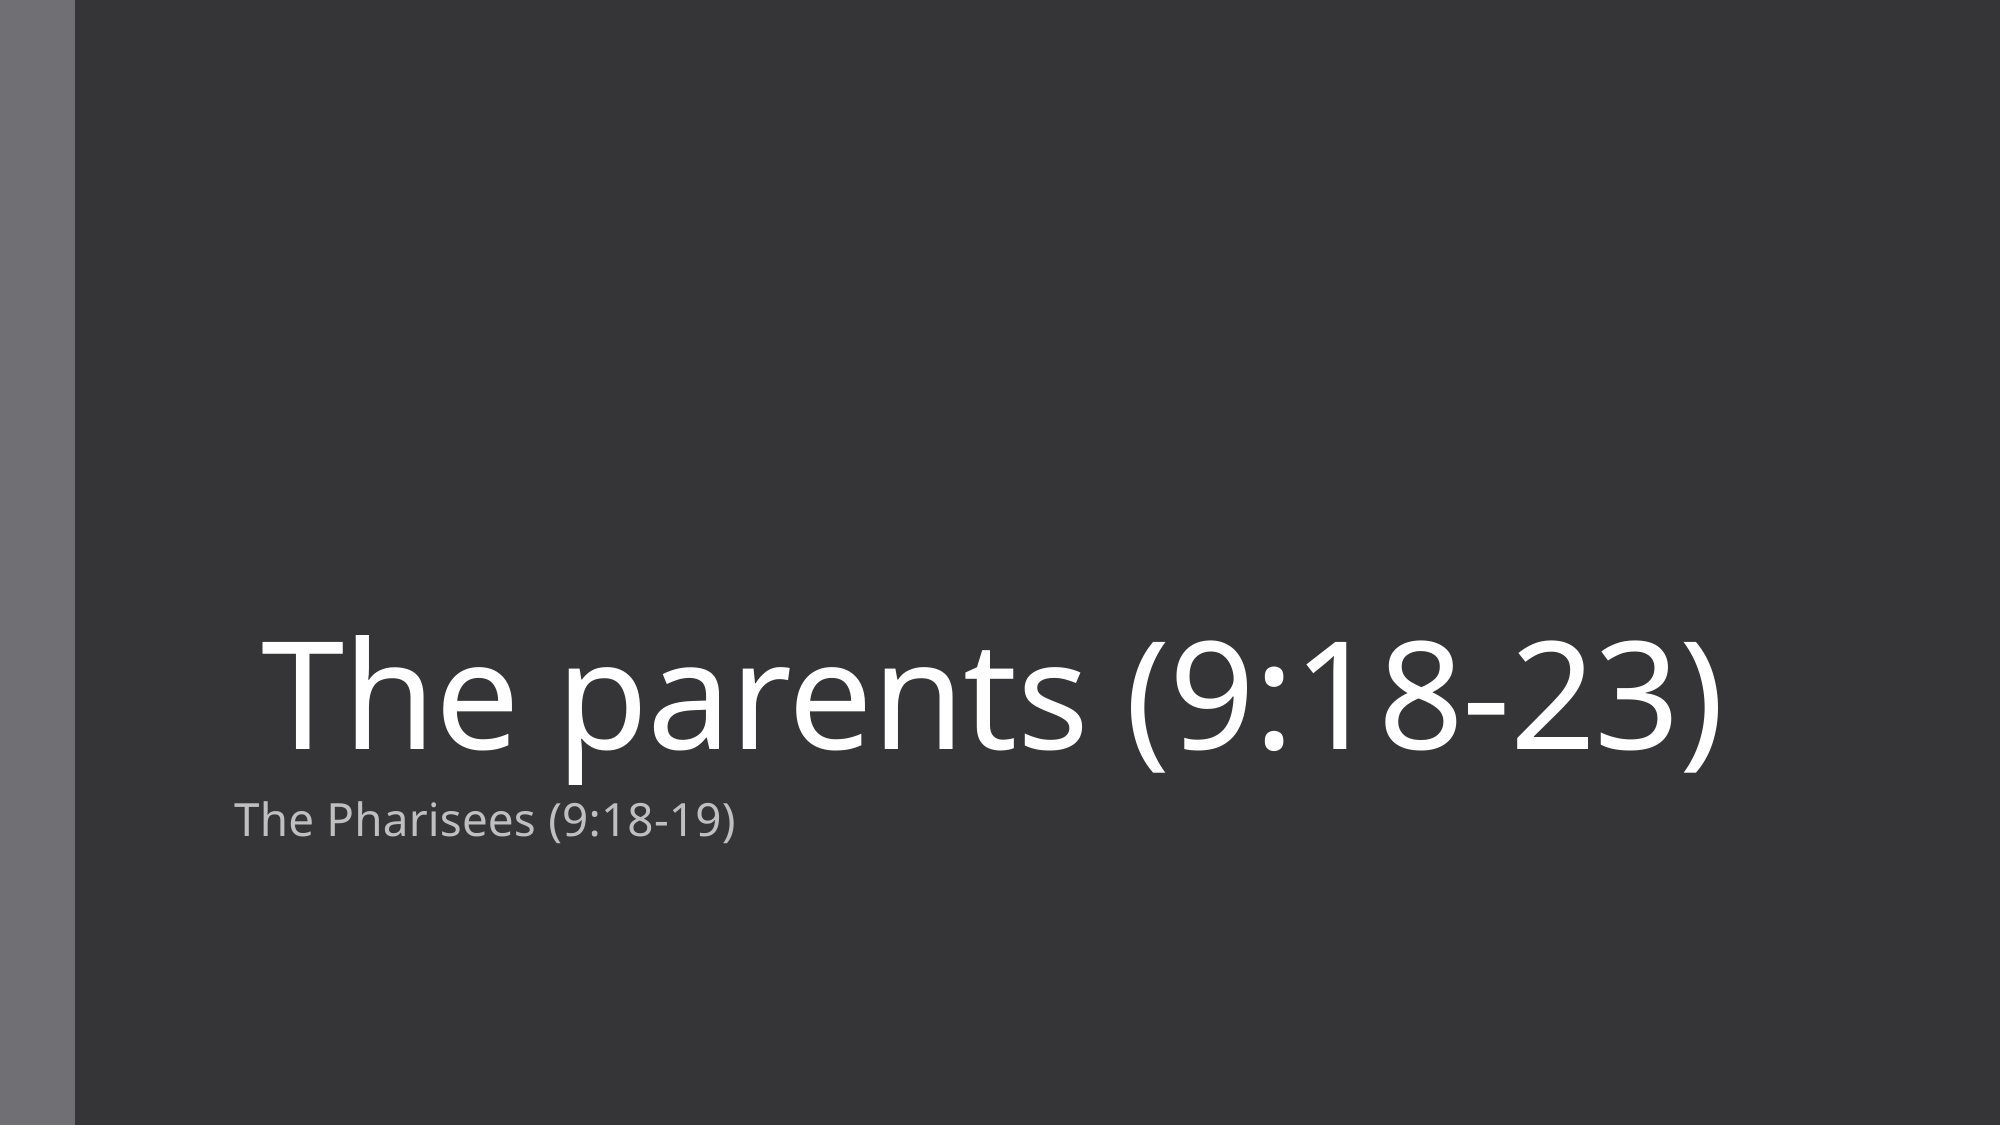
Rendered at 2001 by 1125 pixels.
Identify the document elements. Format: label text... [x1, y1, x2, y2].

subtitle The Pharisees (9:18-19) [206, 787, 1752, 1066]
title The parents (9:18-23) [206, 124, 1752, 787]
